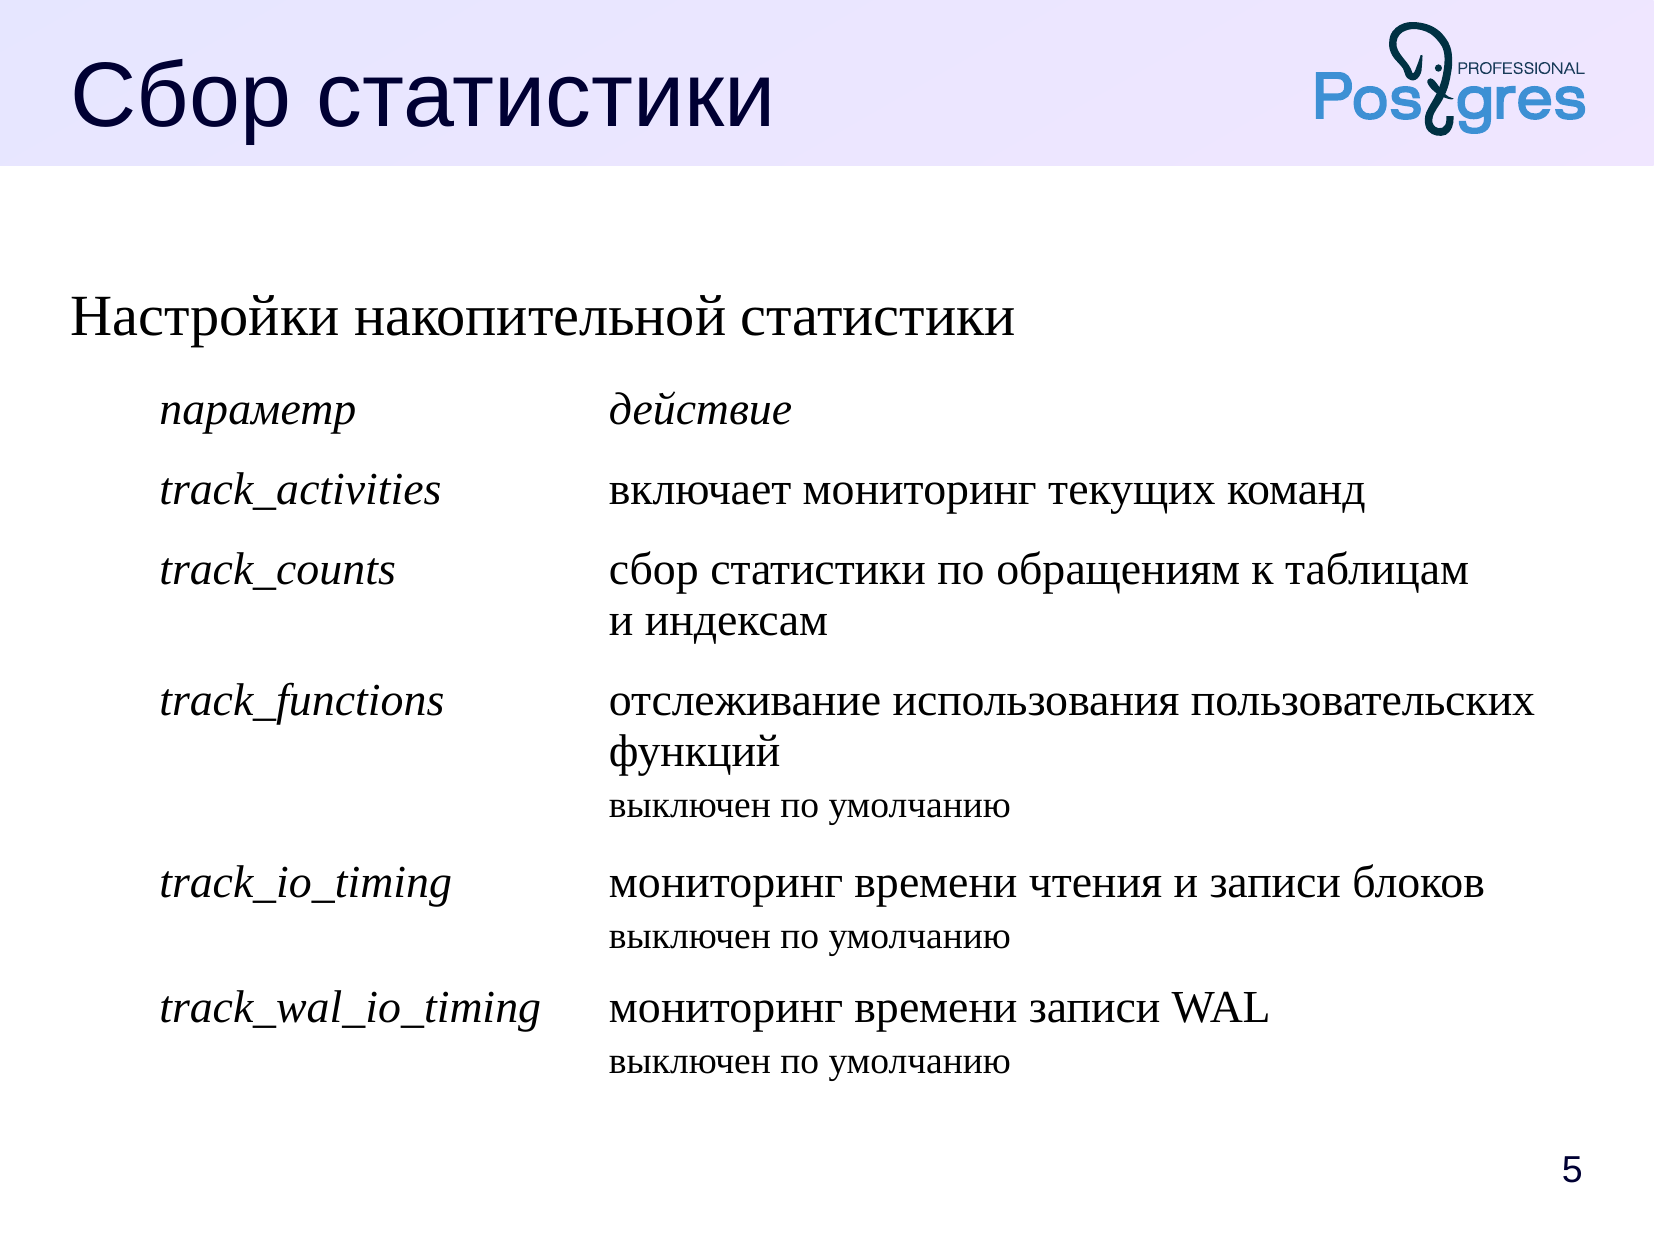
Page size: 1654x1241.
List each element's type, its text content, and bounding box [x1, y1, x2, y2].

title Сбор статистики [70, 43, 1241, 147]
list Настройки накопительной статистики параметр действие track_activities включает мониторинг текущих команд track_counts сбор статистики по обращениям к таблицам и индексам track_functions отслеживание использования пользовательских функций выключен по умолчанию track_io_timing мониторинг времени чтения и записи блоков выключен по умолчанию track_wal_io_timing мониторинг времени записи WAL выключен по умолчанию [70, 283, 1583, 1134]
